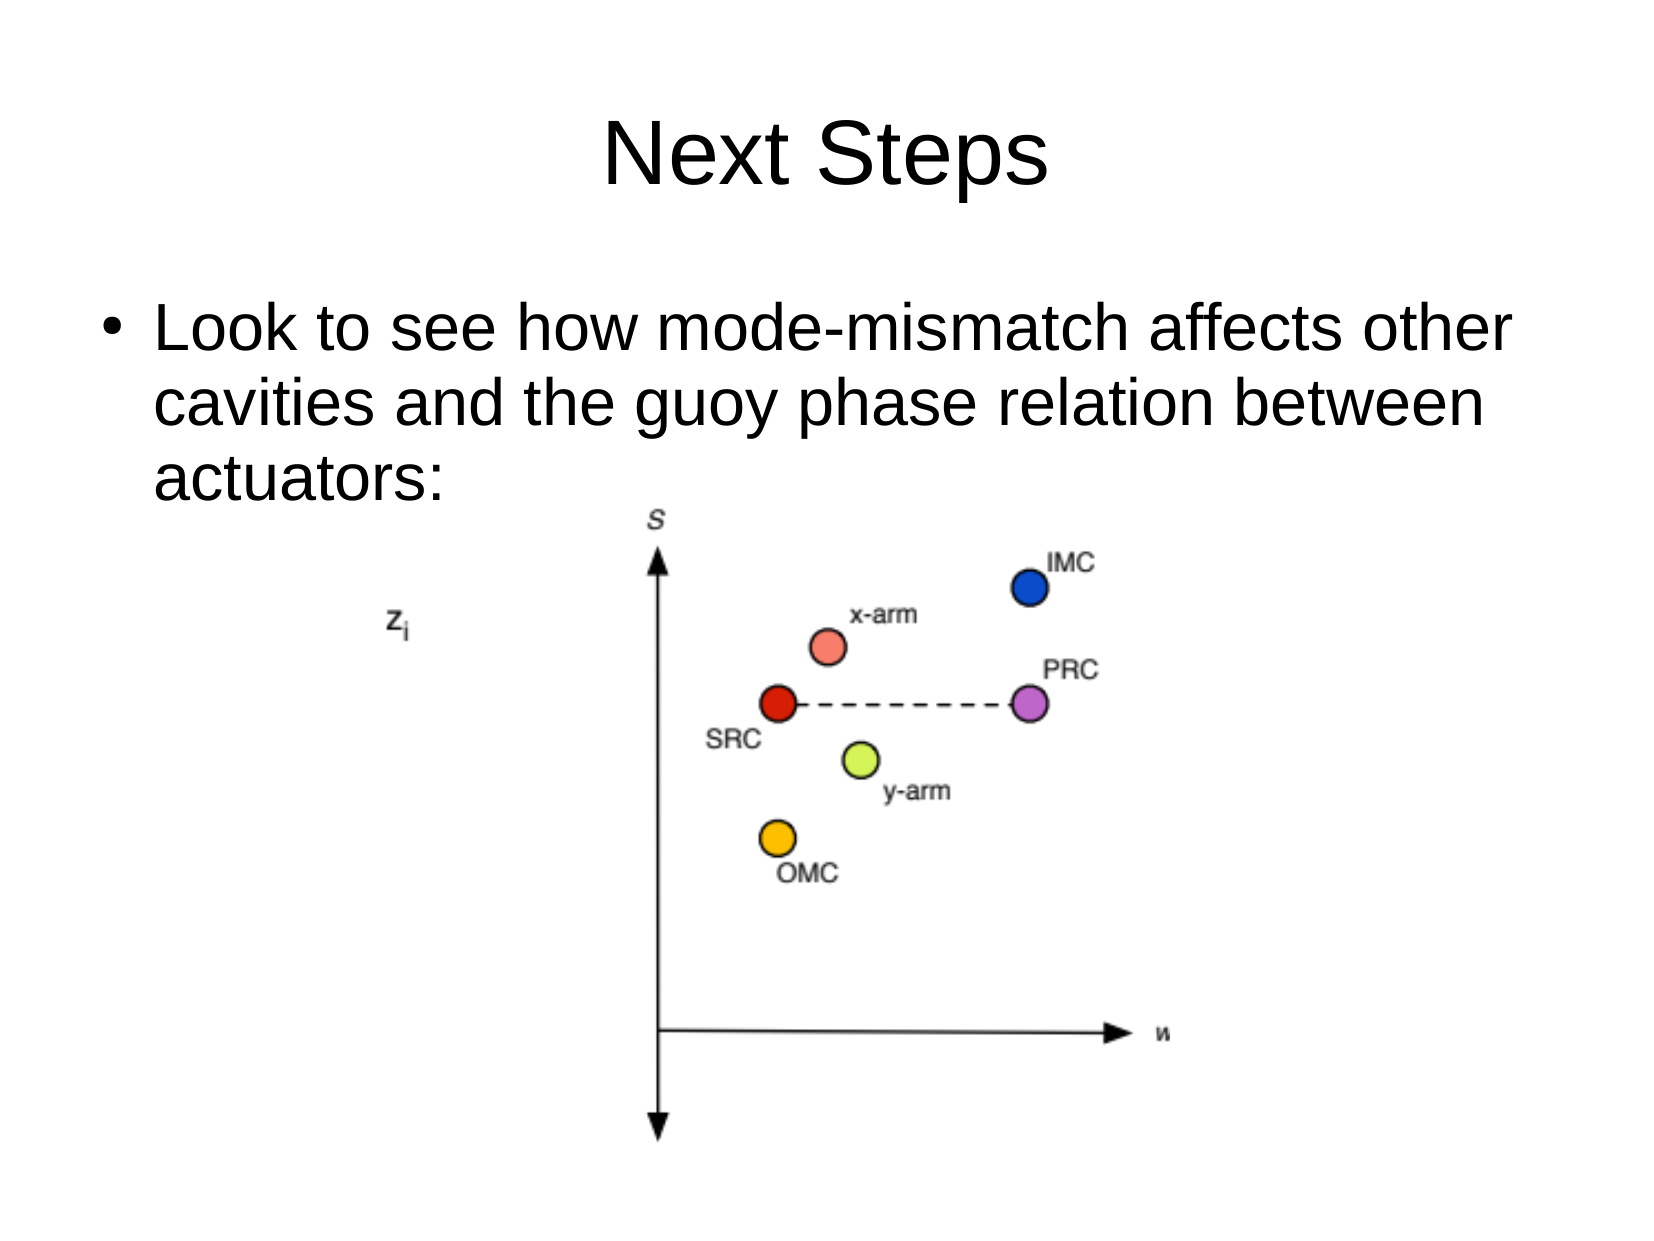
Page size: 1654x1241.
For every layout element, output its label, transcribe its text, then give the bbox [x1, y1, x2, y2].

list Look to see how mode-mismatch affects other cavities and the guoy phase relation between actuators: [82, 290, 1571, 1010]
title Next Steps [82, 49, 1571, 257]
picture [386, 503, 1171, 1156]
